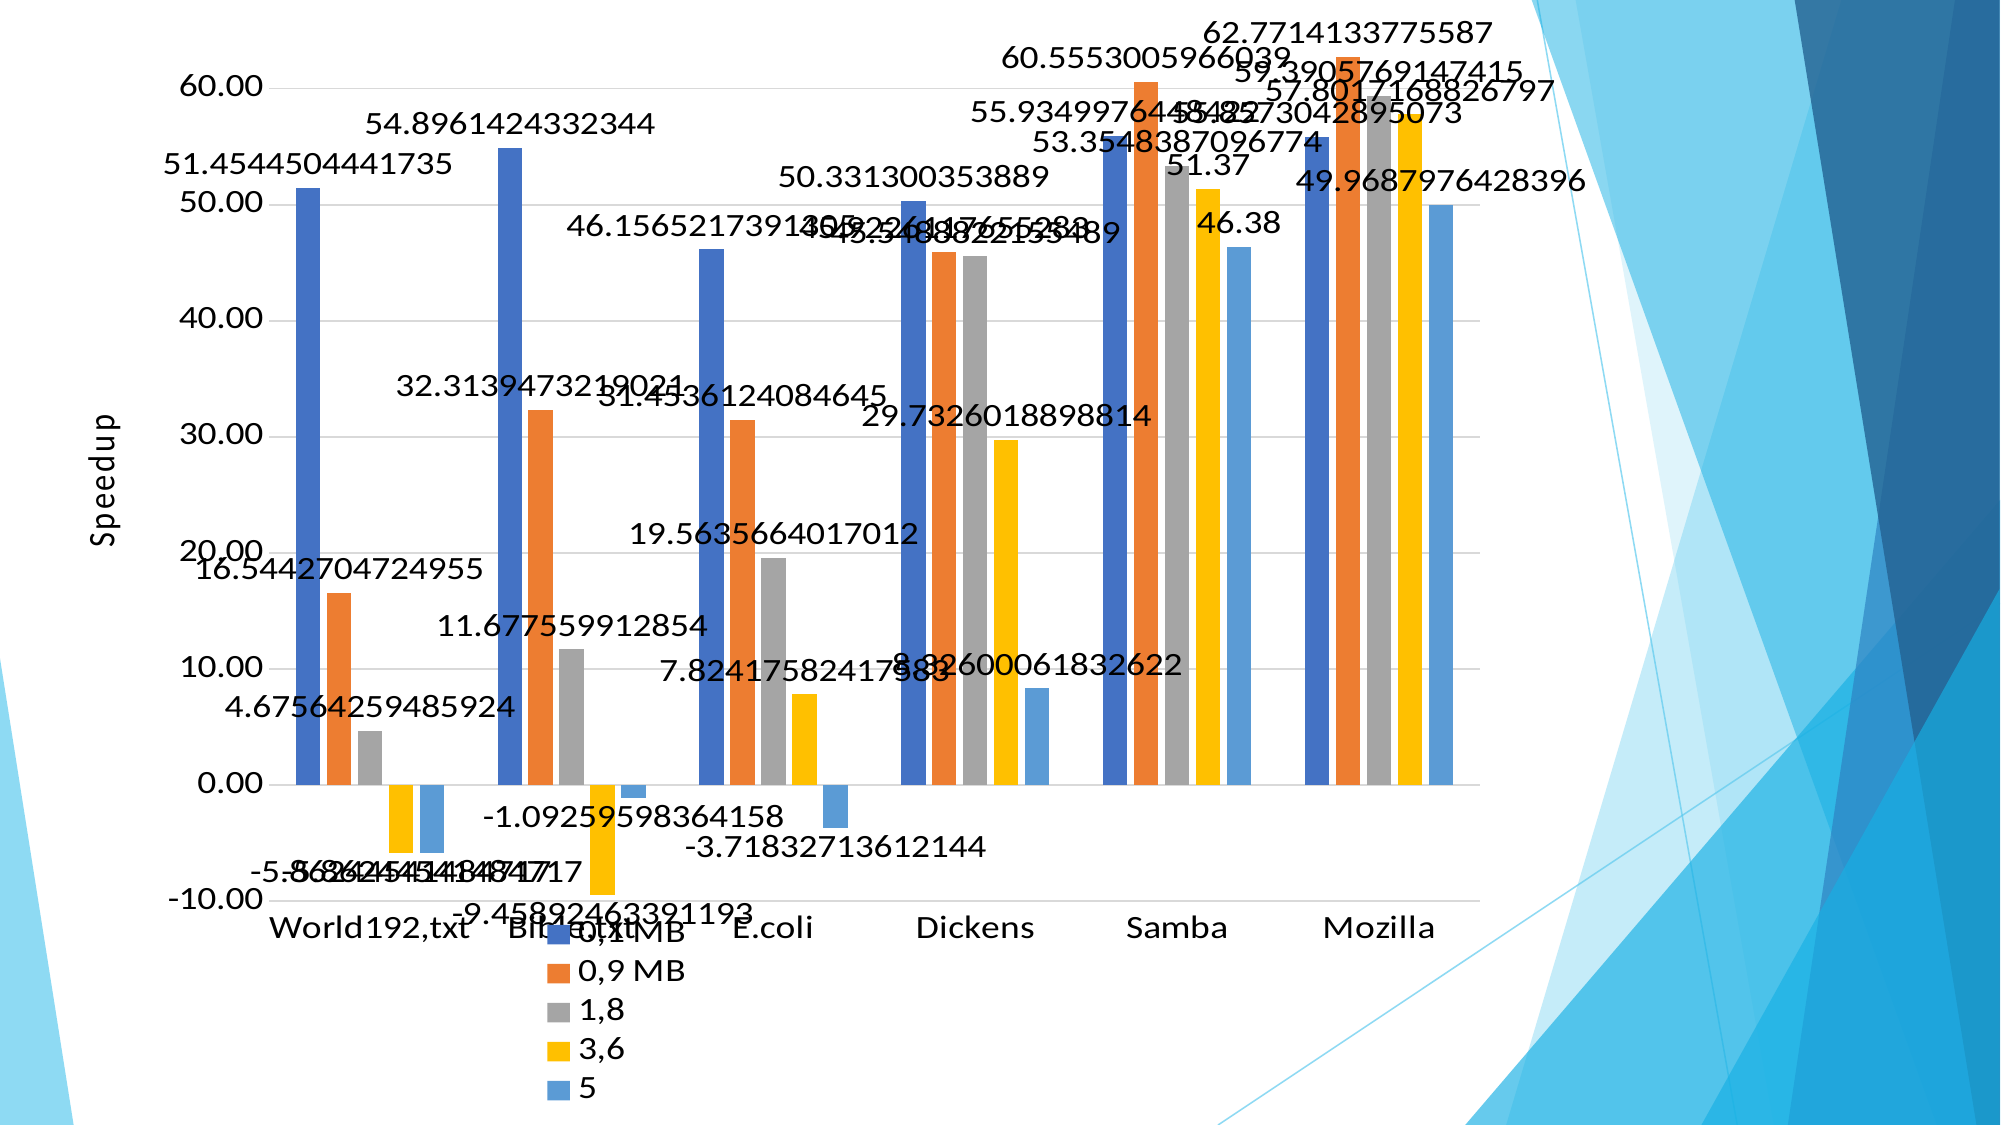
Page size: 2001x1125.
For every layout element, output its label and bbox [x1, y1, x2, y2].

chart [48, 11, 1689, 1114]
